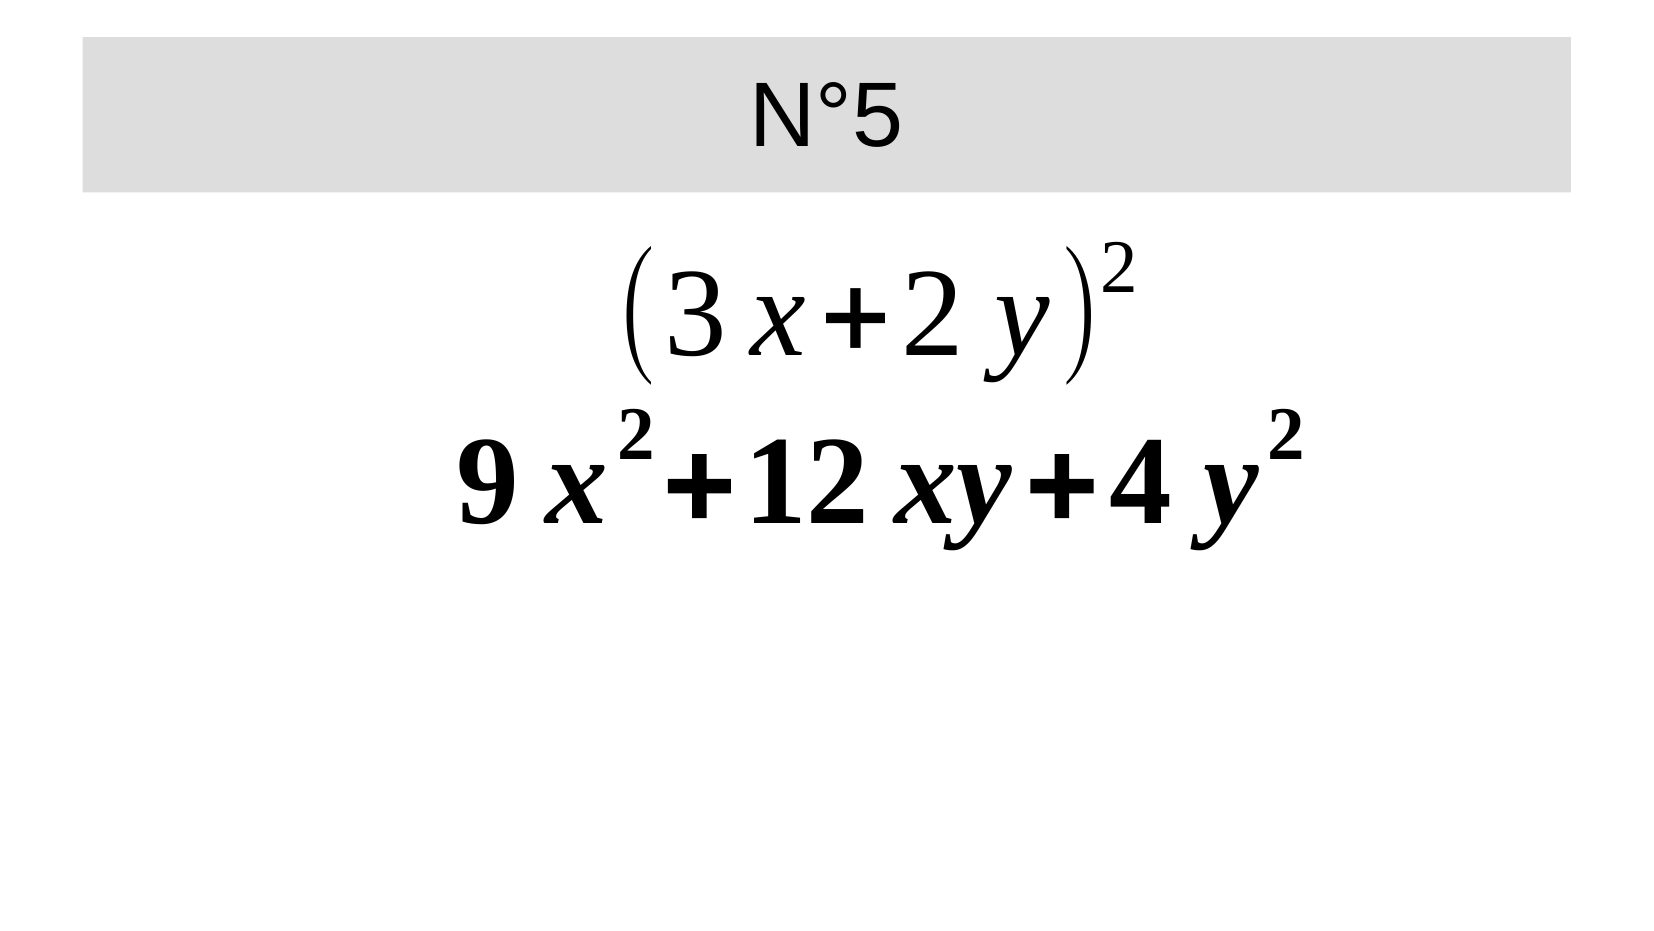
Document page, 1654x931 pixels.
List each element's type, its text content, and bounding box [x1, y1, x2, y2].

title N°5 [82, 37, 1571, 193]
chart [448, 224, 1311, 551]
